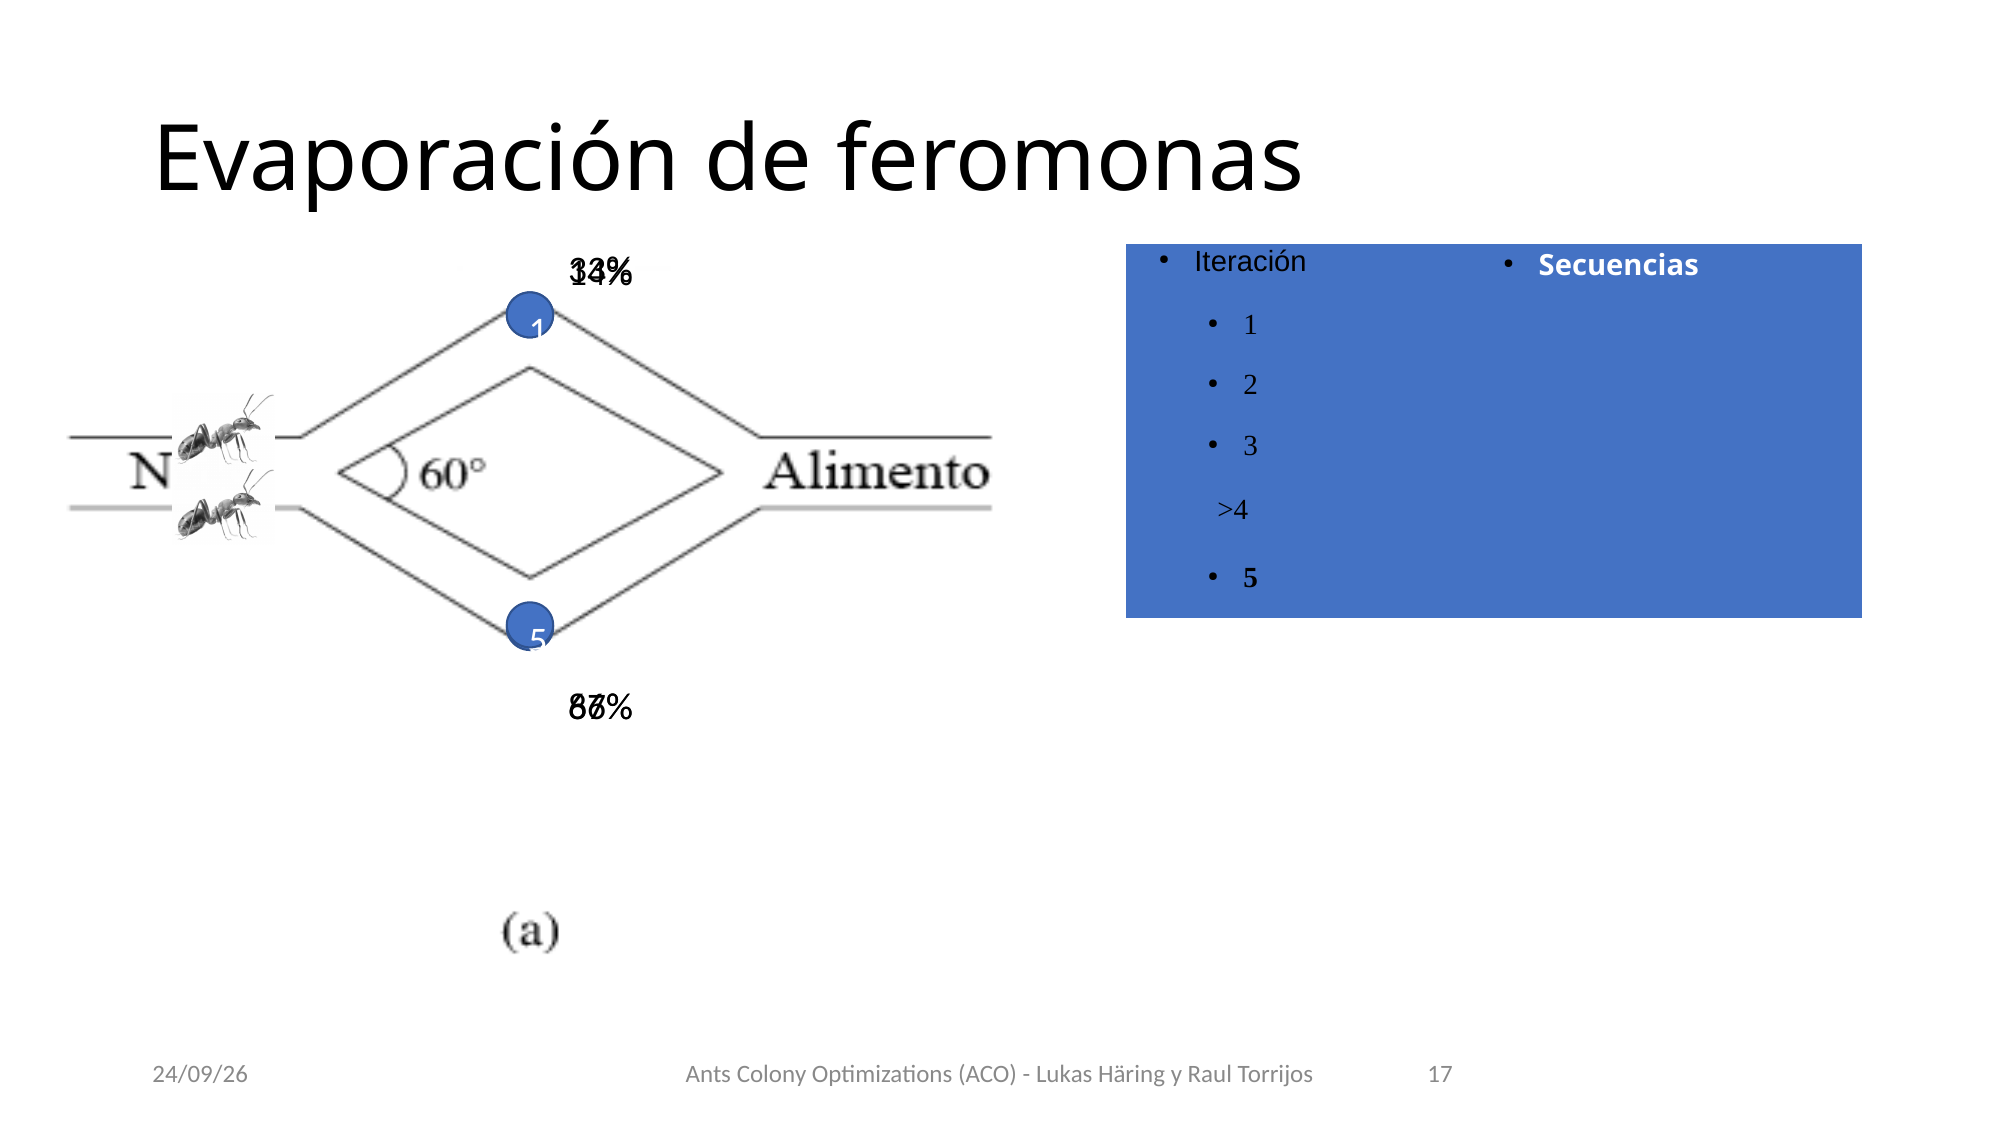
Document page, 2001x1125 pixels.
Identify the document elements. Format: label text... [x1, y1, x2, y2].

table_header Iteración [1126, 244, 1340, 309]
title Evaporación de feromonas [137, 52, 1863, 270]
text_box 86% [553, 674, 649, 735]
picture [62, 235, 1062, 1015]
table_cell [1340, 429, 1862, 493]
table_cell >4 [1126, 493, 1340, 562]
table_cell [1340, 369, 1862, 429]
text_box 14% [553, 240, 649, 302]
text_box 5 [506, 602, 554, 648]
table_cell 1 [1126, 309, 1340, 369]
text_box 19/05/2019 [137, 1042, 588, 1103]
table_cell [1340, 309, 1862, 369]
text_box 1 [506, 292, 554, 338]
table_header Secuencias [1340, 244, 1862, 309]
table_cell 3 [1126, 429, 1340, 493]
table_cell 5 [1126, 562, 1340, 618]
text_box Ants Colony Optimizations (ACO) - Lukas Häring y Raul Torrijos [662, 1042, 1338, 1103]
table_cell [1340, 562, 1862, 618]
table_cell 2 [1126, 369, 1340, 429]
table_cell [1340, 493, 1862, 562]
text_box [1412, 1042, 1863, 1103]
